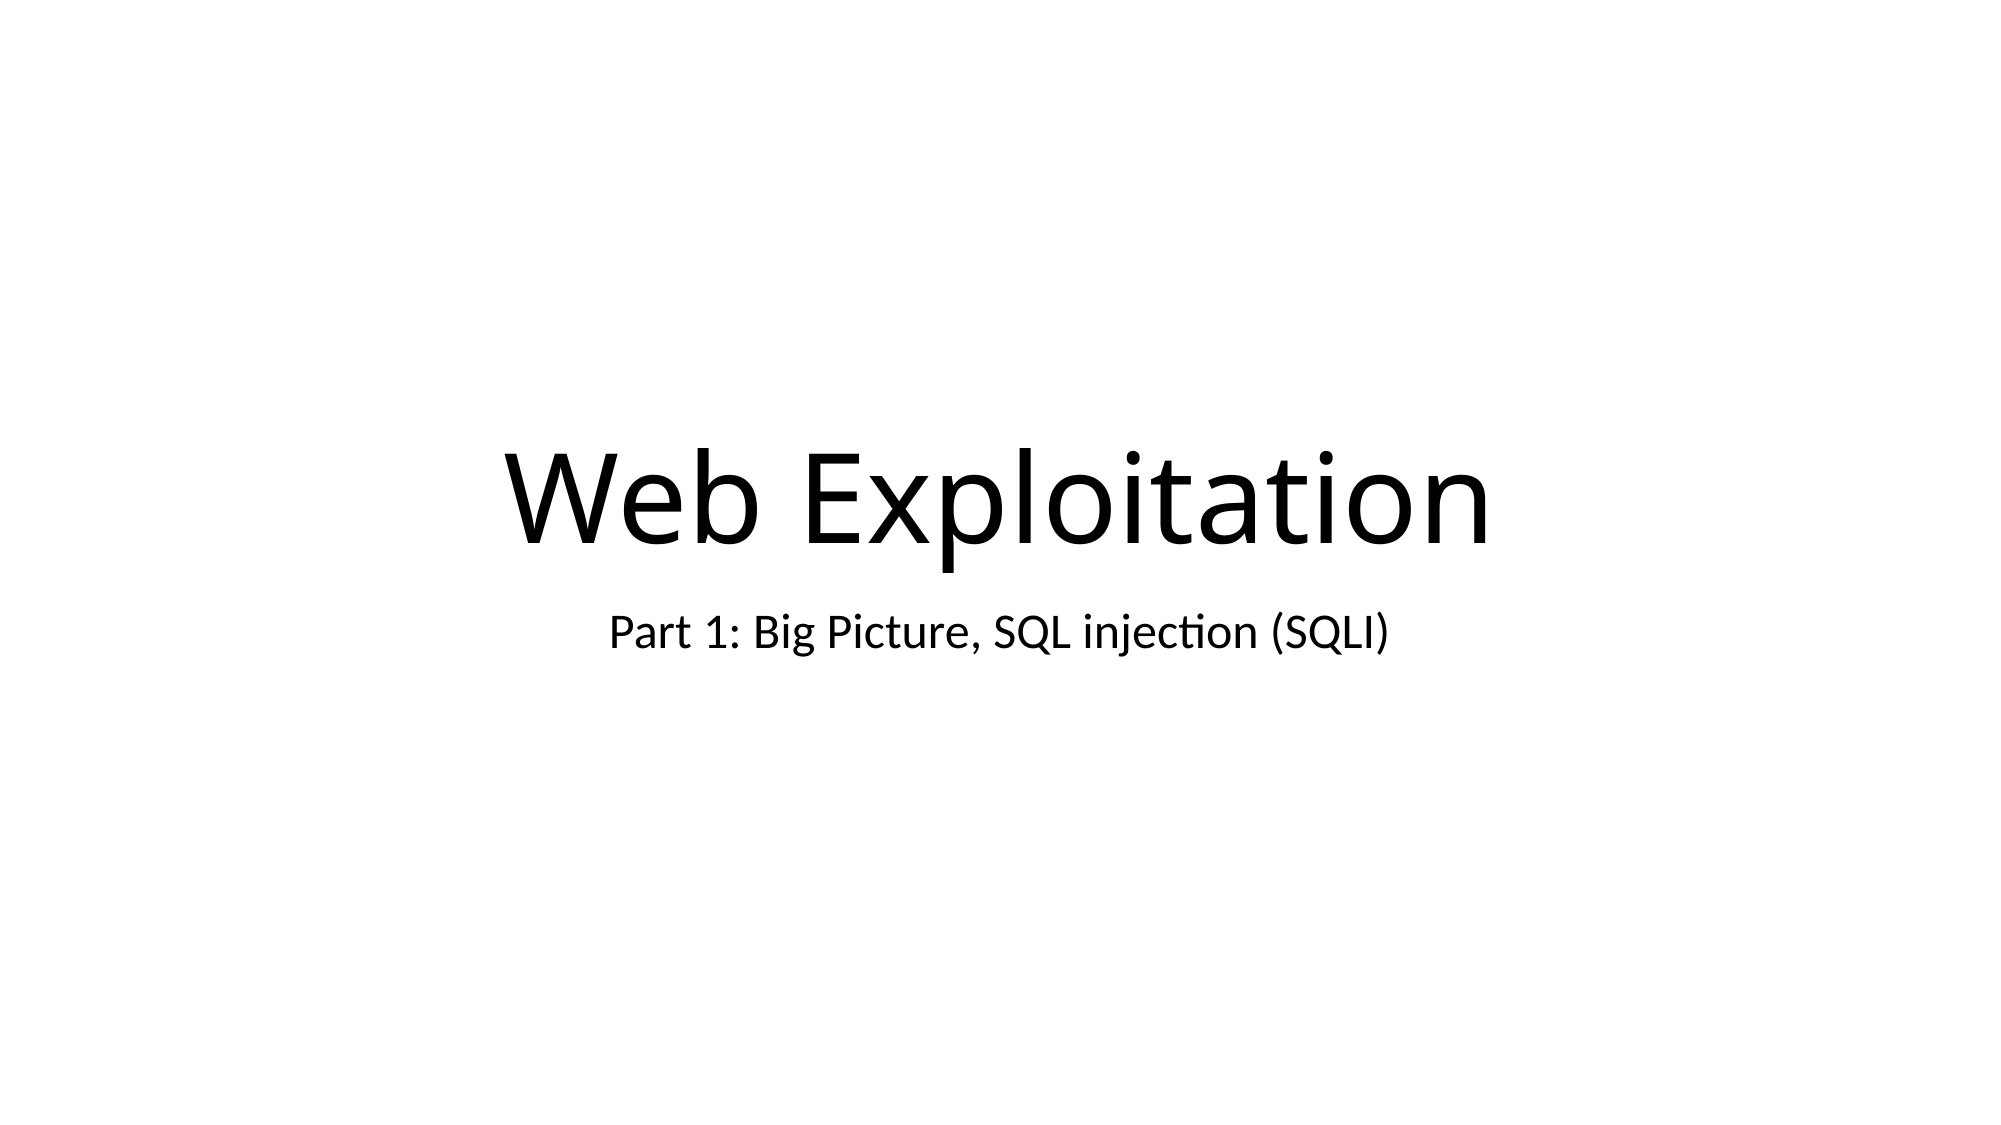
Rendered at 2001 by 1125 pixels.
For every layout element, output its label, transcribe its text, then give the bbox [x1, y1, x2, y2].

subtitle Part 1: Big Picture, SQL injection (SQLI) [249, 590, 1750, 863]
title Web Exploitation [249, 184, 1750, 576]
